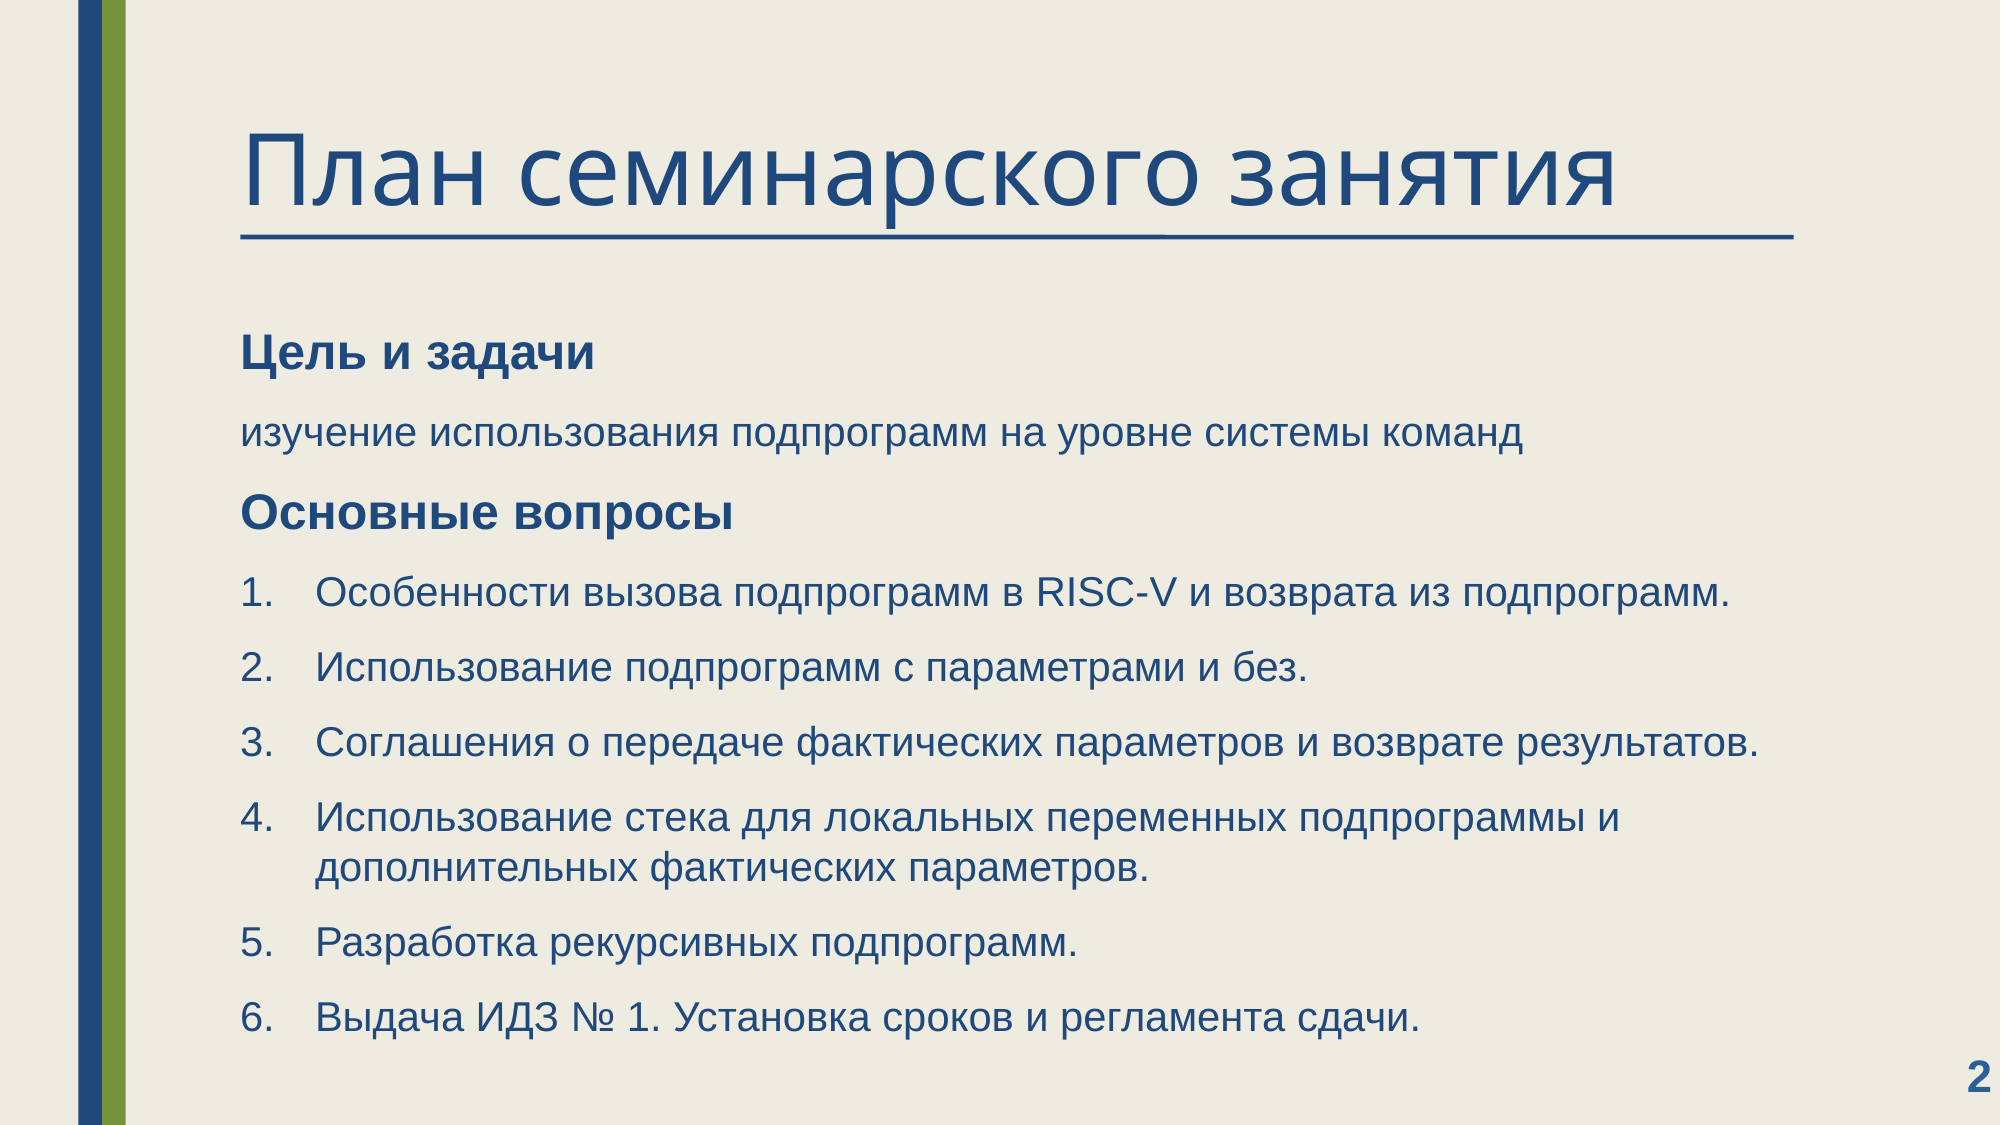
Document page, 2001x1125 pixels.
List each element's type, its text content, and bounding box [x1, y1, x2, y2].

list Цель и задачи изучение использования подпрограмм на уровне системы команд Основные вопросы Особенности вызова подпрограмм в RISC-V и возврата из подпрограмм. Использование подпрограмм с параметрами и без. Соглашения о передаче фактических параметров и возврате результатов. Использование стека для локальных переменных подпрограммы и дополнительных фактических параметров. Разработка рекурсивных подпрограмм. Выдача ИДЗ № 1. Установка сроков и регламента сдачи. [225, 281, 1800, 1125]
title План семинарского занятия [225, 112, 1800, 231]
text_box 36 [1766, 1043, 1998, 1125]
